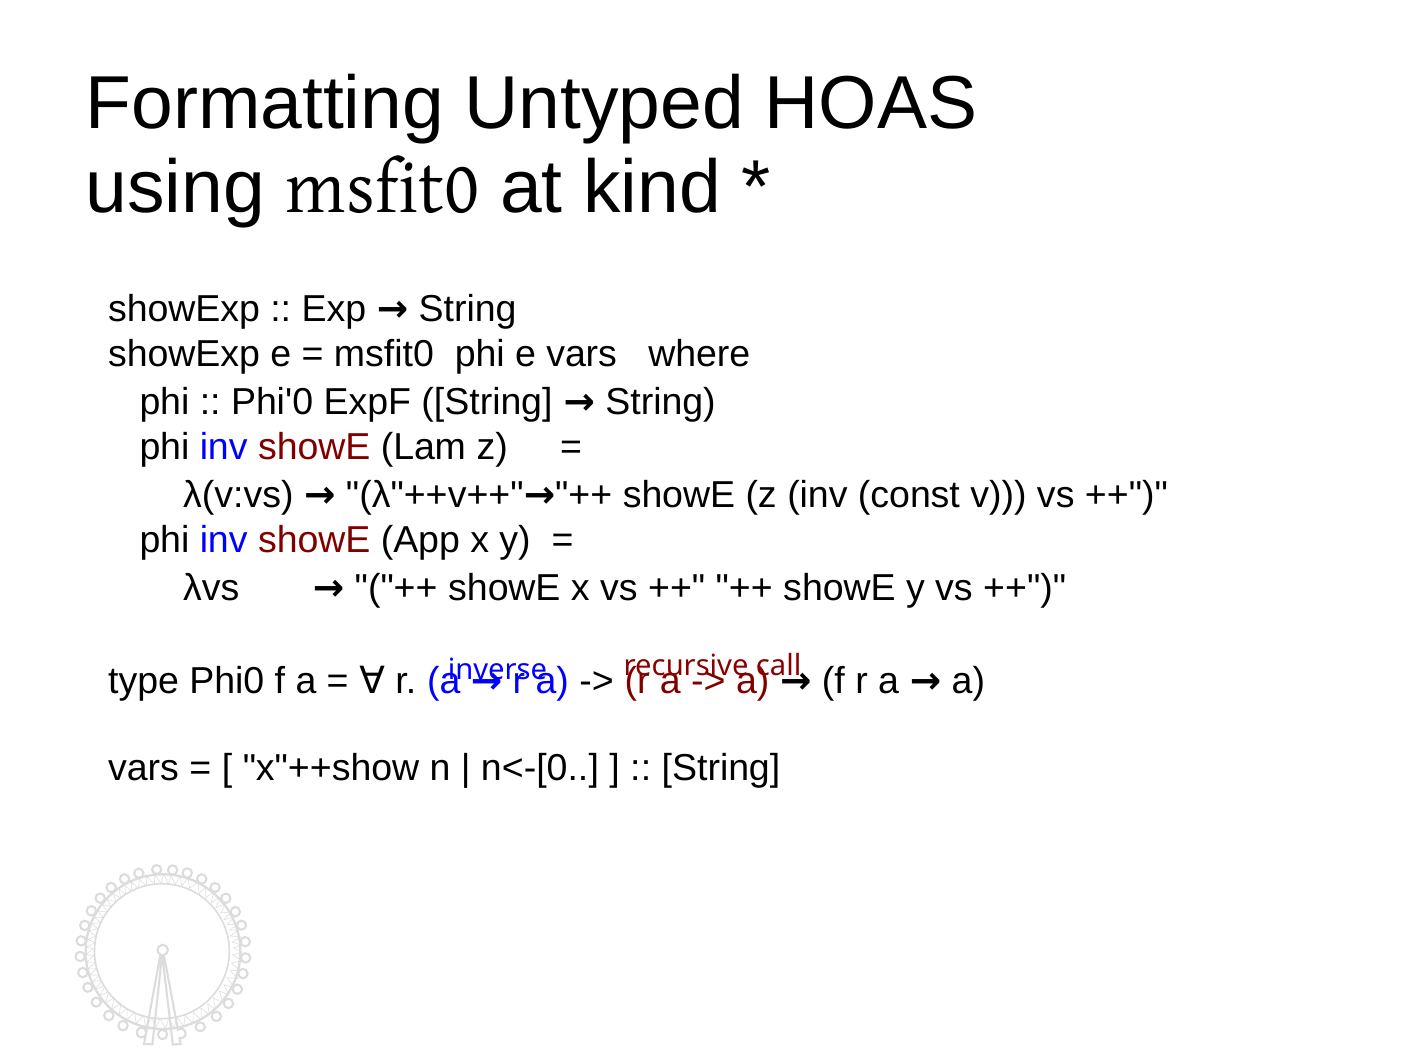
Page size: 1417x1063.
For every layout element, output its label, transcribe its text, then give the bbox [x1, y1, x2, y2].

text_box inverse [390, 640, 605, 683]
text_box recursive call [605, 637, 820, 679]
title Formatting Untyped HOAS using msfit0 at kind * [70, 53, 1346, 240]
list showExp :: Exp → String showExp e = msfit0 phi e vars where phi :: Phi'0 ExpF ([String] → String) phi inv showE (Lam z) = λ(v:vs) → "(λ"++v++"→"++ showE (z (inv (const v))) vs ++")" phi inv showE (App x y) = λvs → "("++ showE x vs ++" "++ showE y vs ++")" type Phi0 f a = ∀ r. (a → r a) -> (r a -> a) → (f r a → a) vars = [ "x"++show n | n<-[0..] ] :: [String] [93, 274, 1278, 931]
